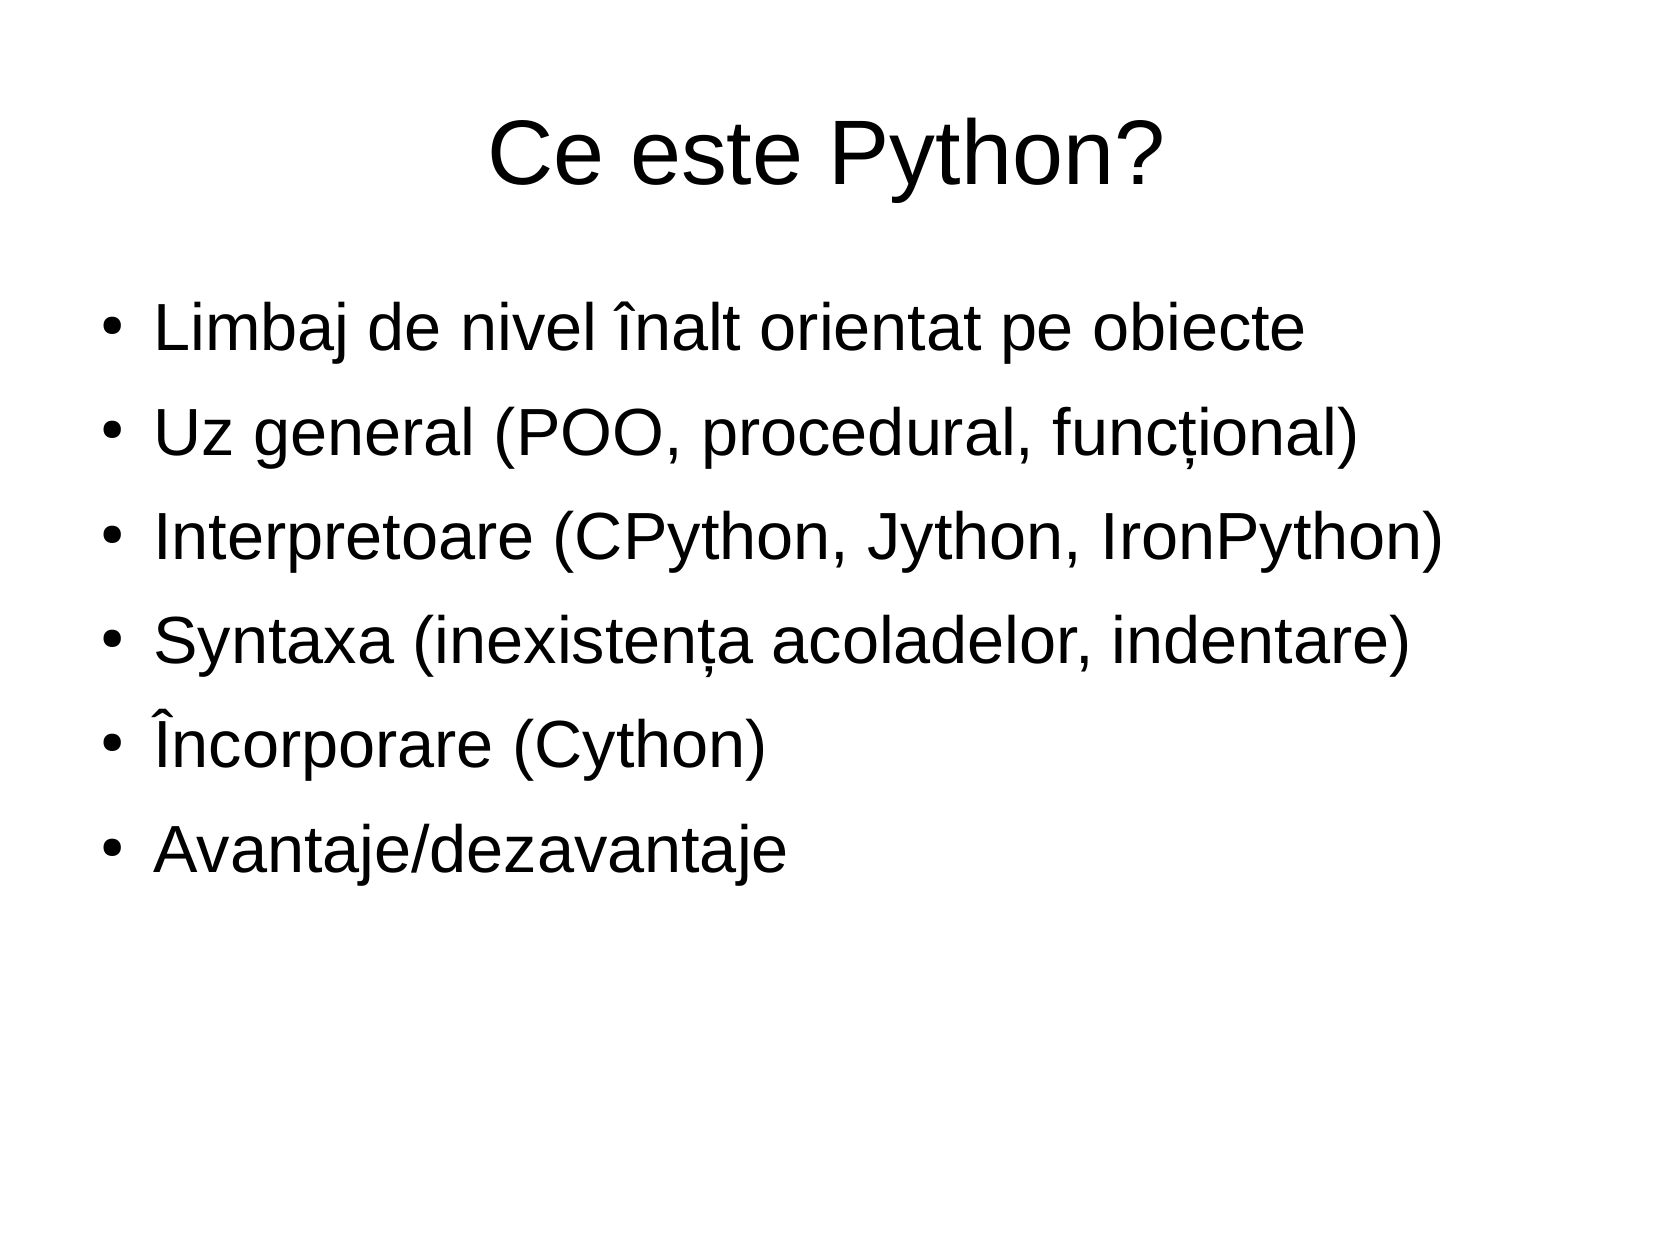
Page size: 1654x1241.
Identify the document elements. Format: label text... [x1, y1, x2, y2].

title Ce este Python? [82, 49, 1571, 257]
list Limbaj de nivel înalt orientat pe obiecte Uz general (POO, procedural, funcțional) Interpretoare (CPython, Jython, IronPython) Syntaxa (inexistența acoladelor, indentare) Încorporare (Cython) Avantaje/dezavantaje [82, 290, 1571, 1010]
